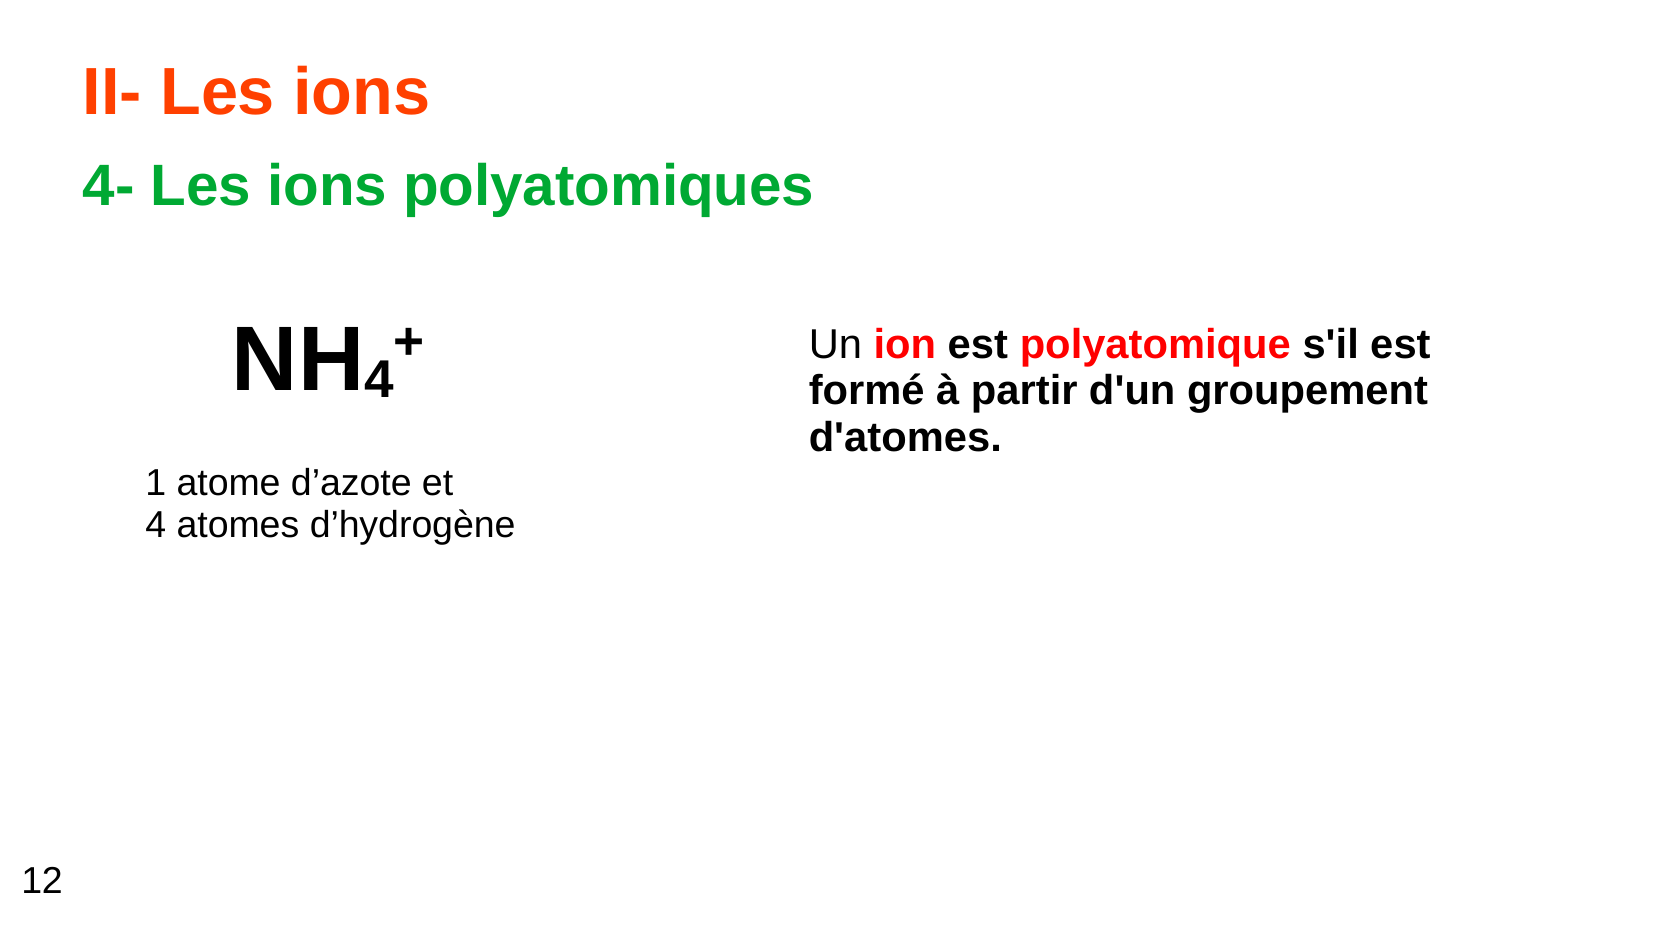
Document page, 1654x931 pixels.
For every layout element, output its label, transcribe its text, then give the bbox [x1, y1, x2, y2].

text_box NH4+ [217, 299, 440, 417]
text_box 1 atome d’azote et 4 atomes d’hydrogène [130, 453, 531, 553]
text_box <number> [6, 852, 636, 923]
title II- Les ions [82, 37, 1571, 147]
text_box Un ion est polyatomique s'il est formé à partir d'un groupement d'atomes. [793, 313, 1555, 476]
list 4- Les ions polyatomiques [82, 152, 1571, 307]
